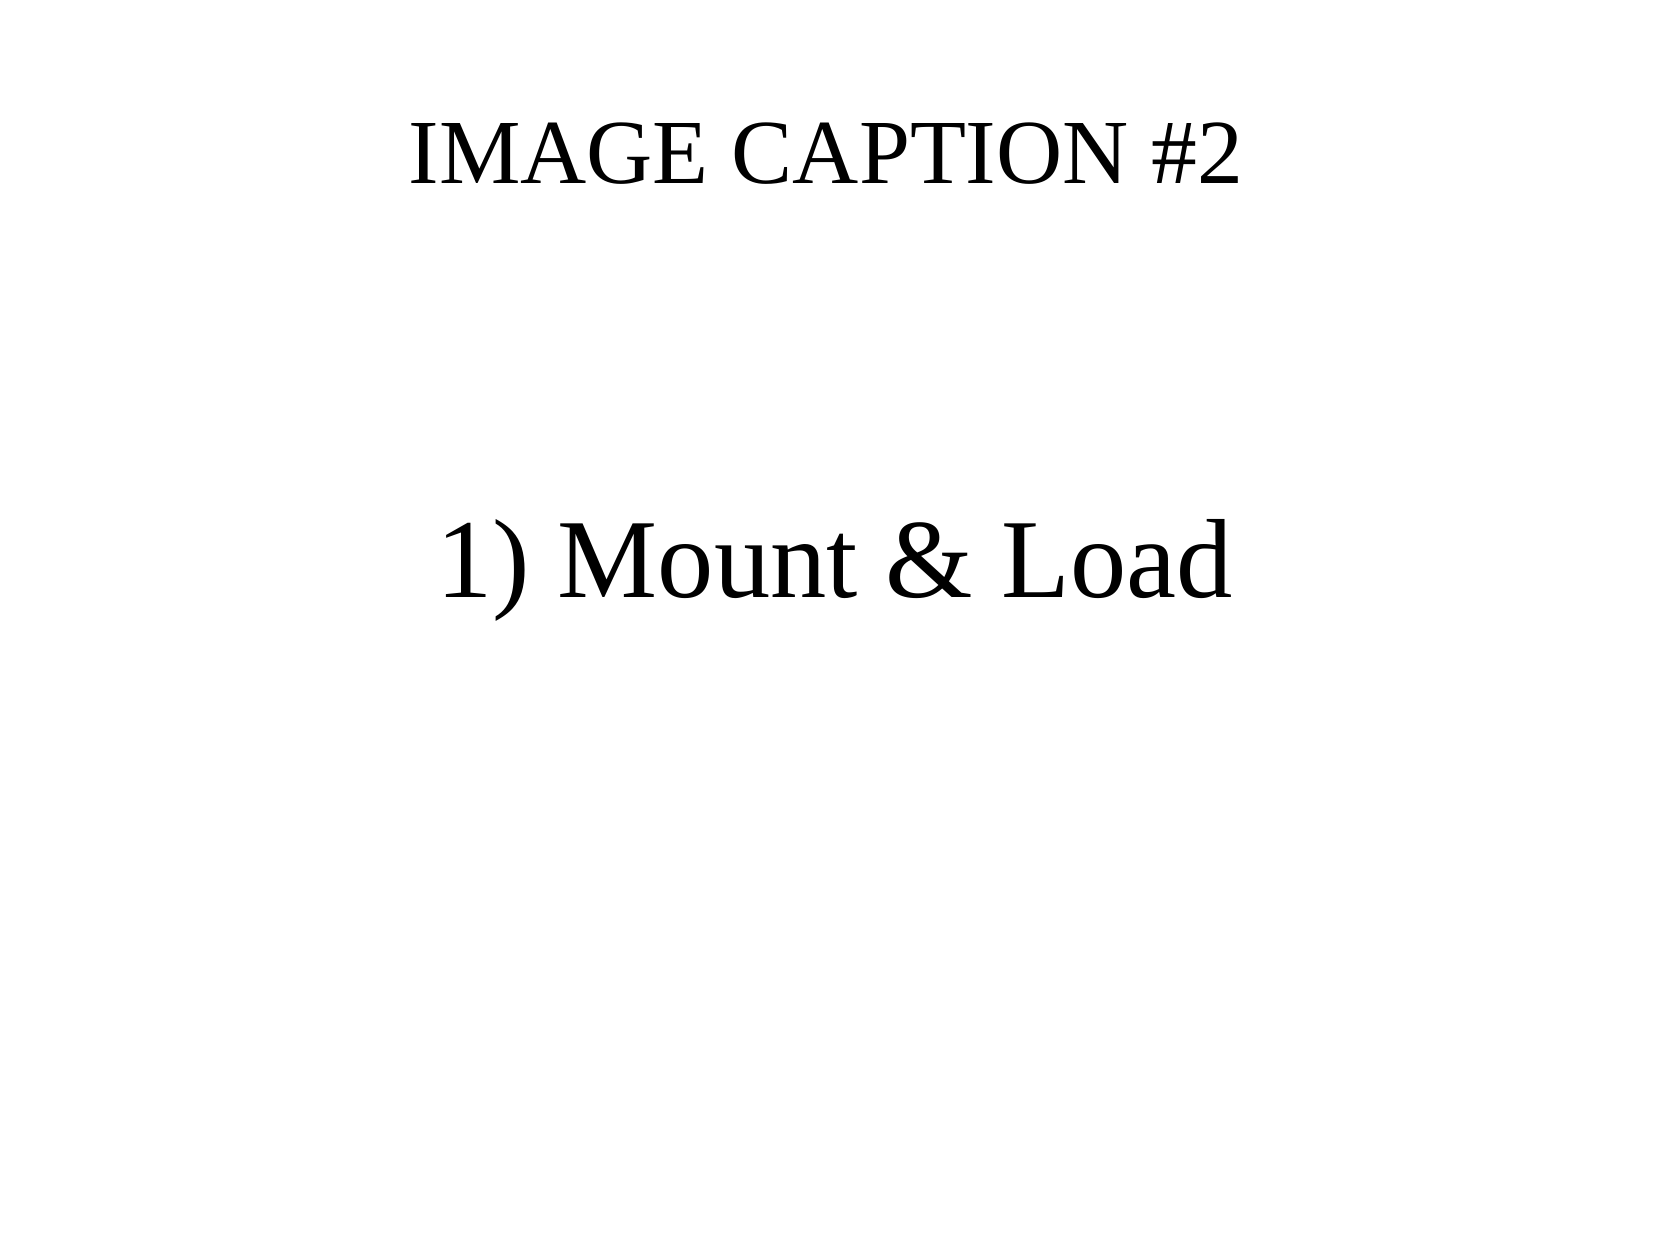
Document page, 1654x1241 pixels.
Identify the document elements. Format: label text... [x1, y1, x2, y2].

list 1) Mount & Load [82, 290, 1571, 1010]
title IMAGE CAPTION #2 [82, 49, 1571, 257]
